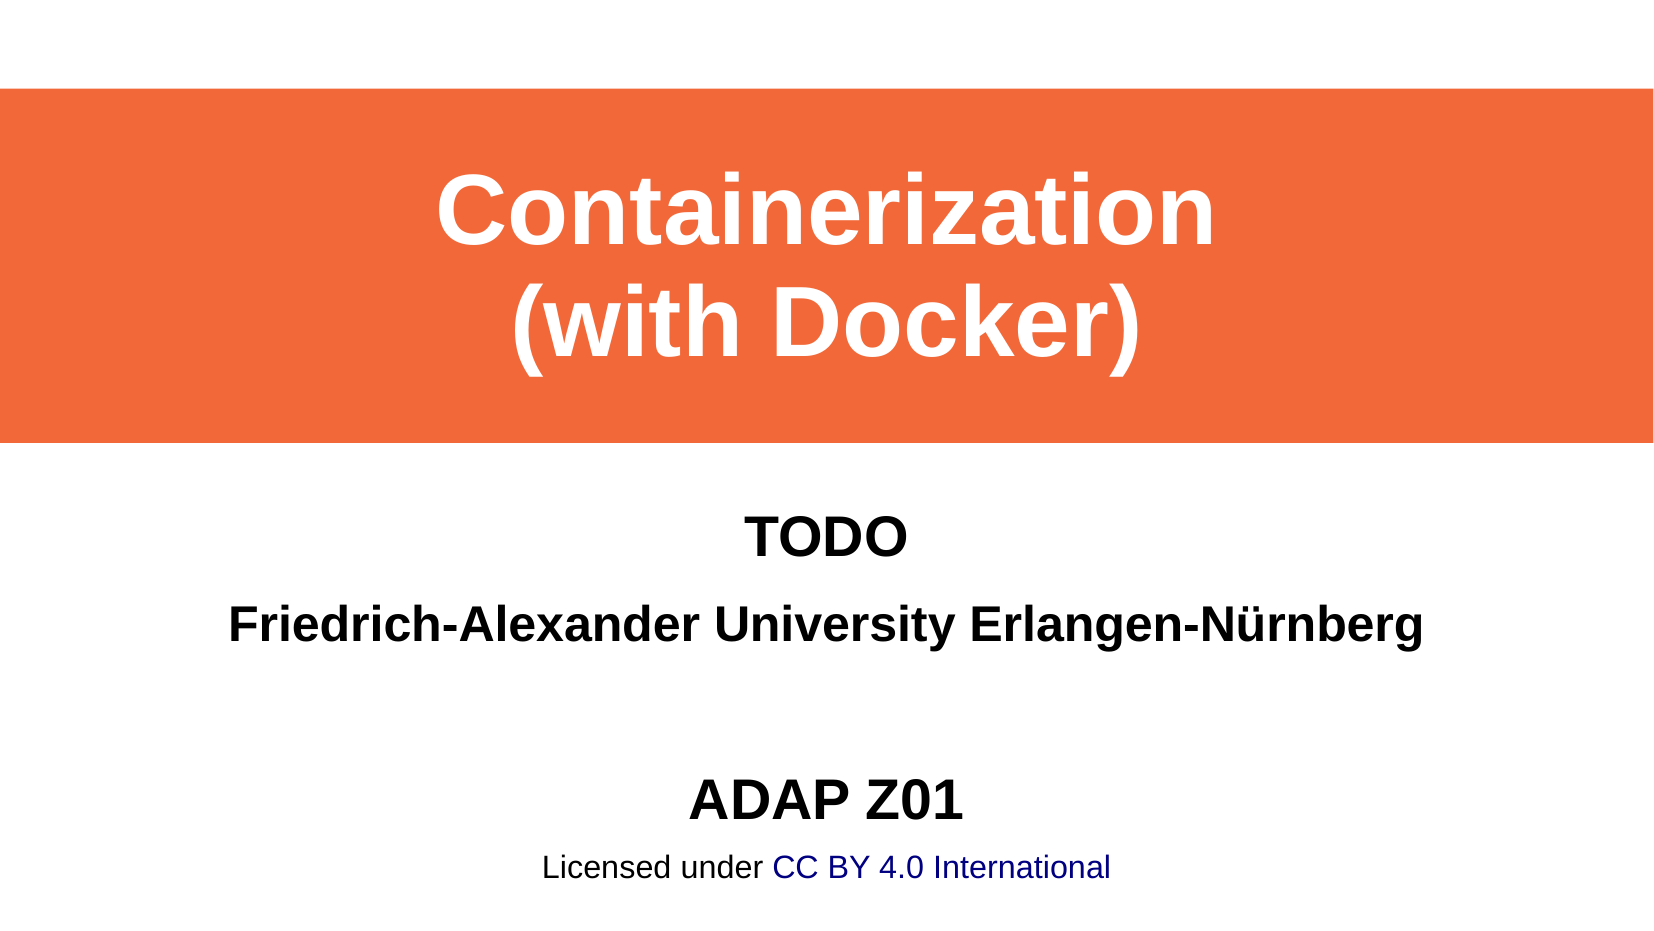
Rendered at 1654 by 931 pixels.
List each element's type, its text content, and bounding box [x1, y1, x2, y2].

subtitle TODO Friedrich-Alexander University Erlangen-Nürnberg ADAP Z01 Licensed under CC BY 4.0 International [29, 472, 1625, 886]
title Containerization (with Docker) [0, 88, 1654, 443]
